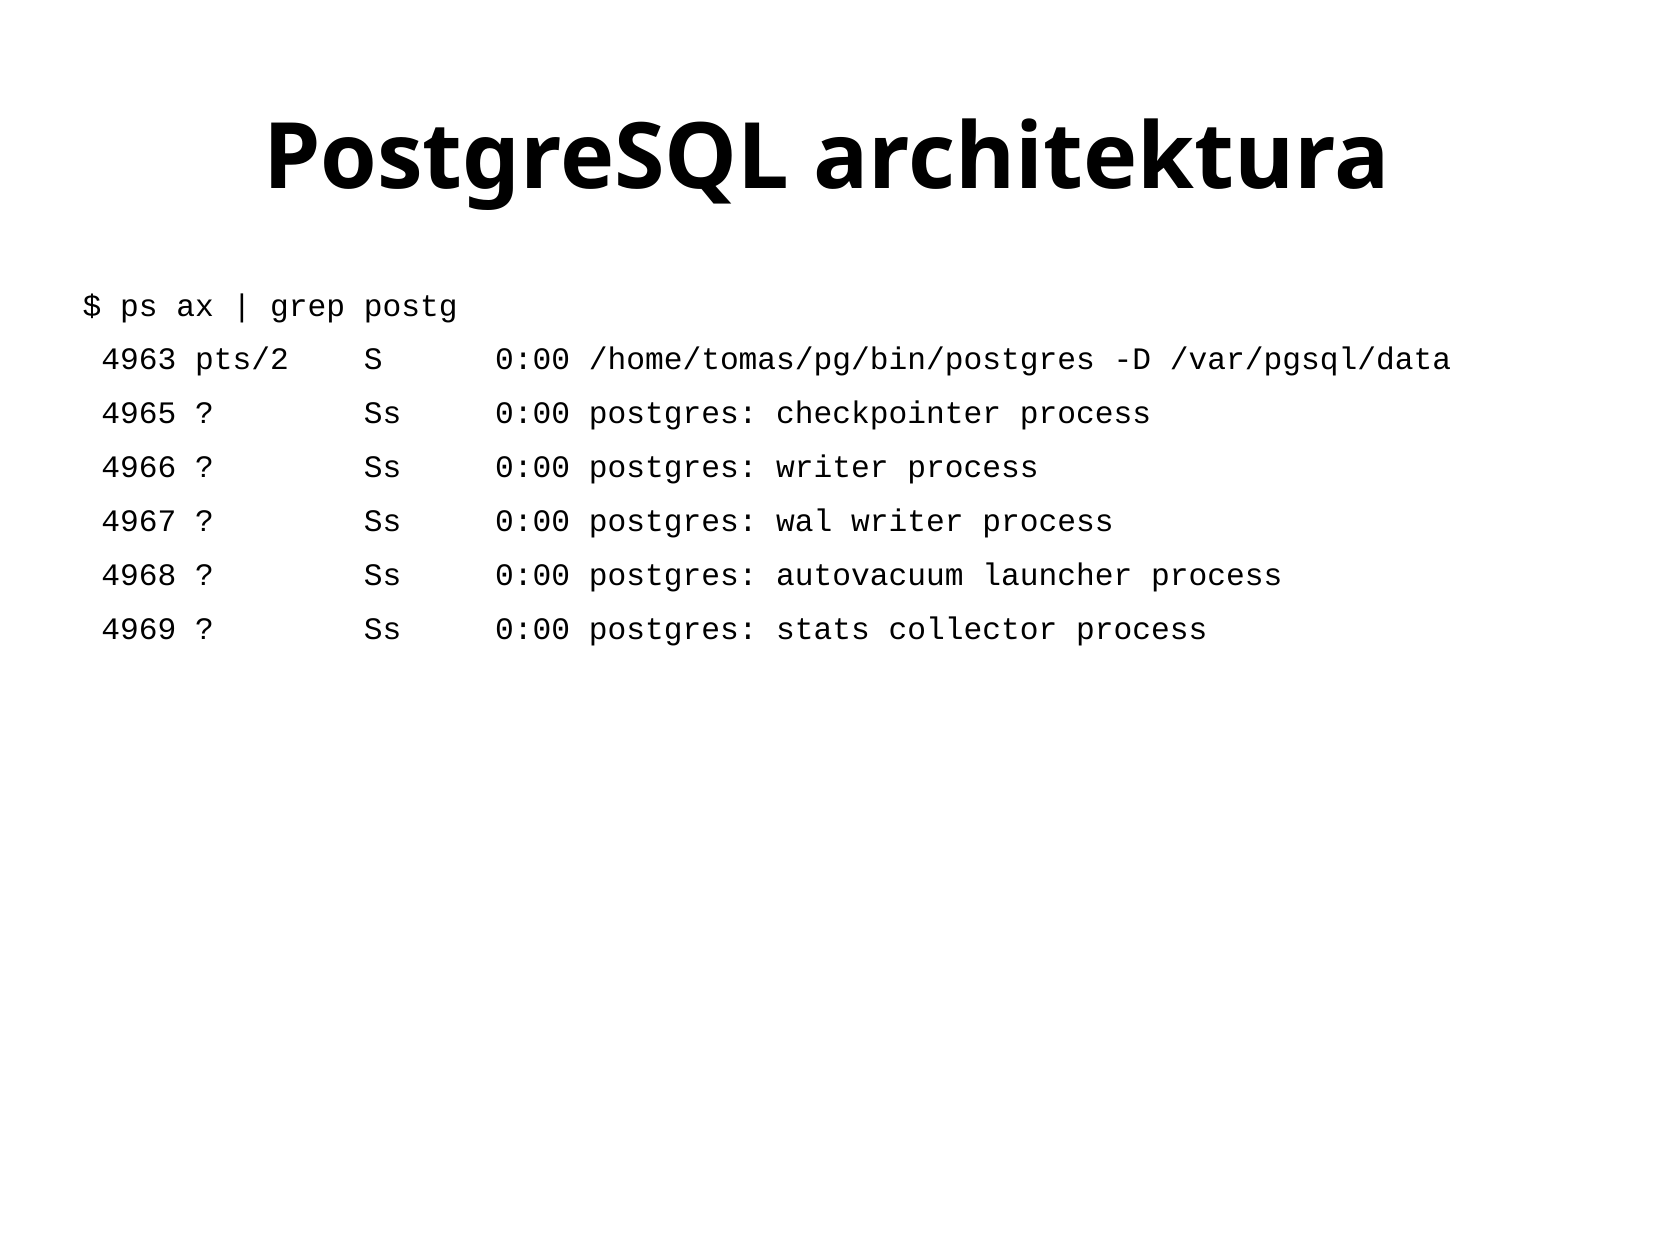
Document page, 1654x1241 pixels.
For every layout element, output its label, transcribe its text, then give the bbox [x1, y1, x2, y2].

title PostgreSQL architektura [82, 49, 1571, 257]
list $ ps ax | grep postg 4963 pts/2 S 0:00 /home/tomas/pg/bin/postgres -D /var/pgsql/data 4965 ? Ss 0:00 postgres: checkpointer process 4966 ? Ss 0:00 postgres: writer process 4967 ? Ss 0:00 postgres: wal writer process 4968 ? Ss 0:00 postgres: autovacuum launcher process 4969 ? Ss 0:00 postgres: stats collector process [82, 290, 1538, 1111]
